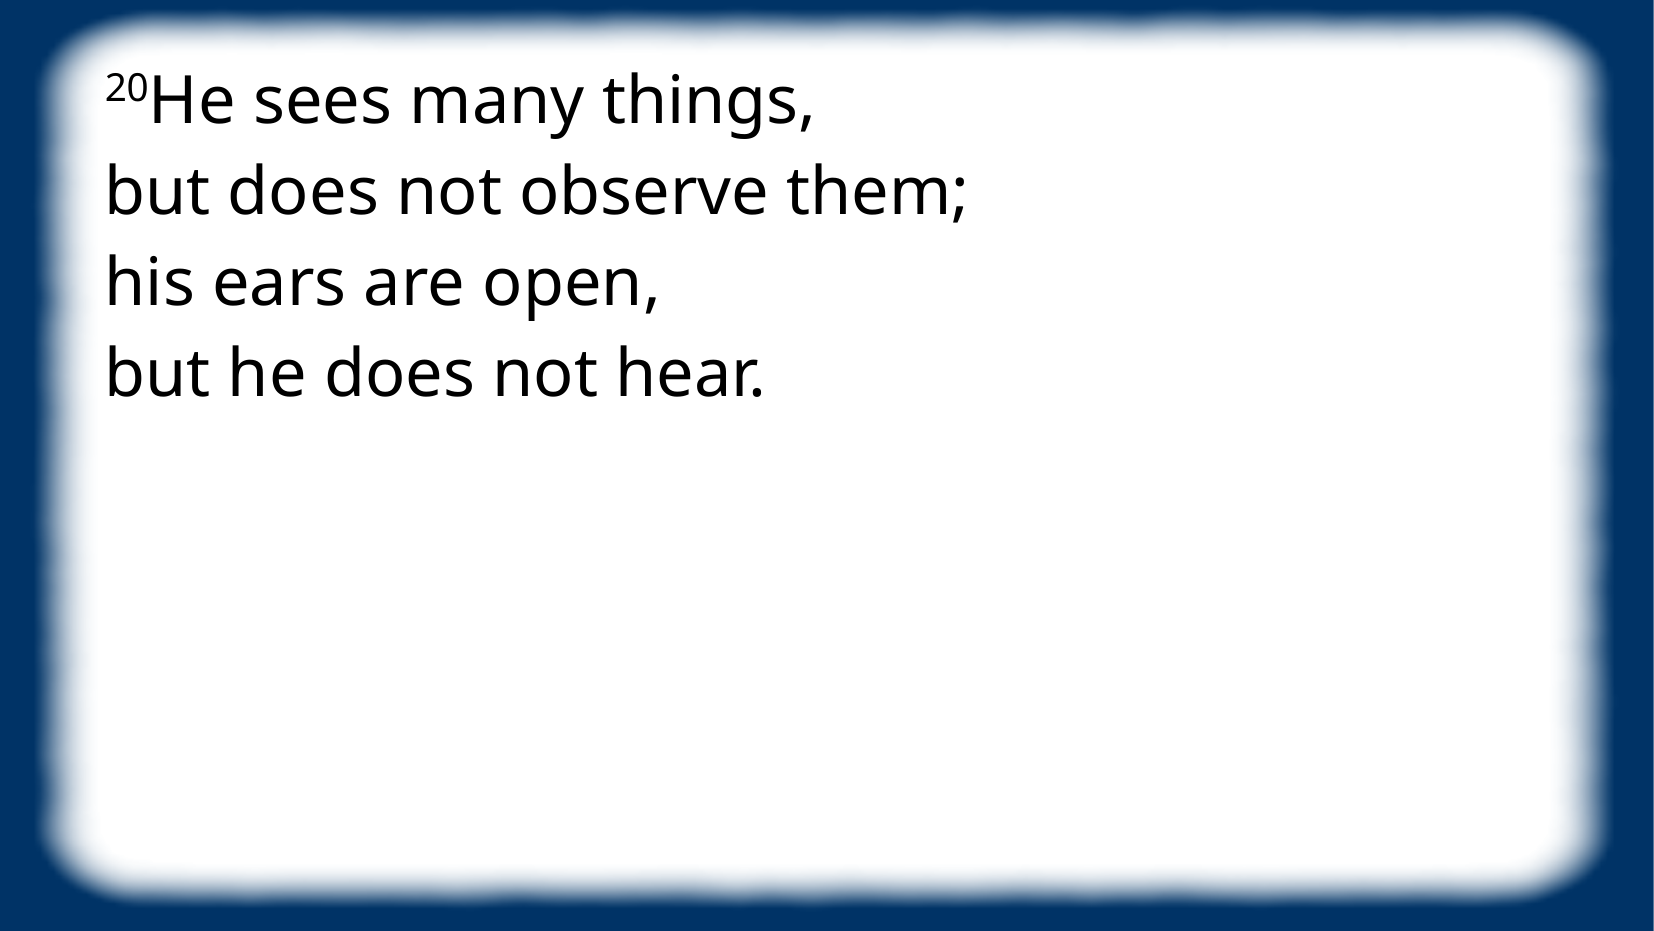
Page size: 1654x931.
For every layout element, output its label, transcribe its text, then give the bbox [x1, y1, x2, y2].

text_box 20He sees many things, but does not observe them; his ears are open, but he does not hear. [90, 45, 1561, 415]
picture [0, 0, 1654, 931]
